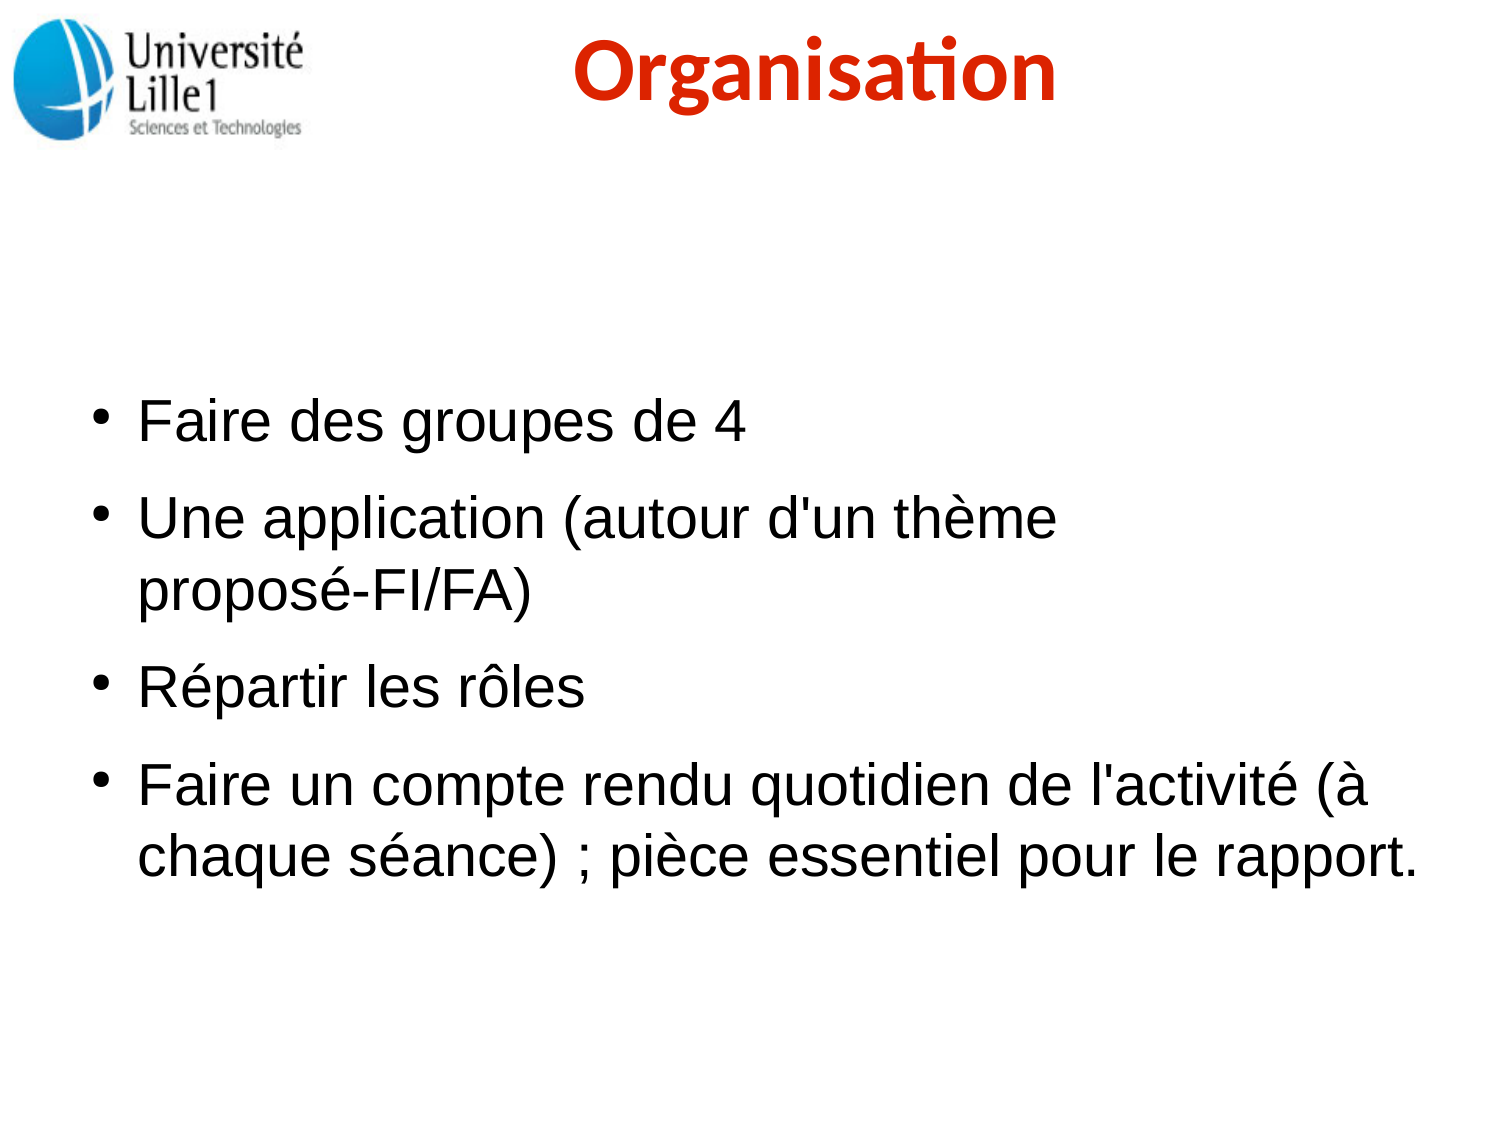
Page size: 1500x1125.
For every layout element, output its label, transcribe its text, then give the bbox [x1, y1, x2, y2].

picture [0, 0, 334, 150]
list Faire des groupes de 4 Une application (autour d'un thème proposé-FI/FA) Répartir les rôles Faire un compte rendu quotidien de l'activité (à chaque séance) ; pièce essentiel pour le rapport. [74, 382, 1425, 957]
text_box Organisation [428, 24, 1205, 142]
